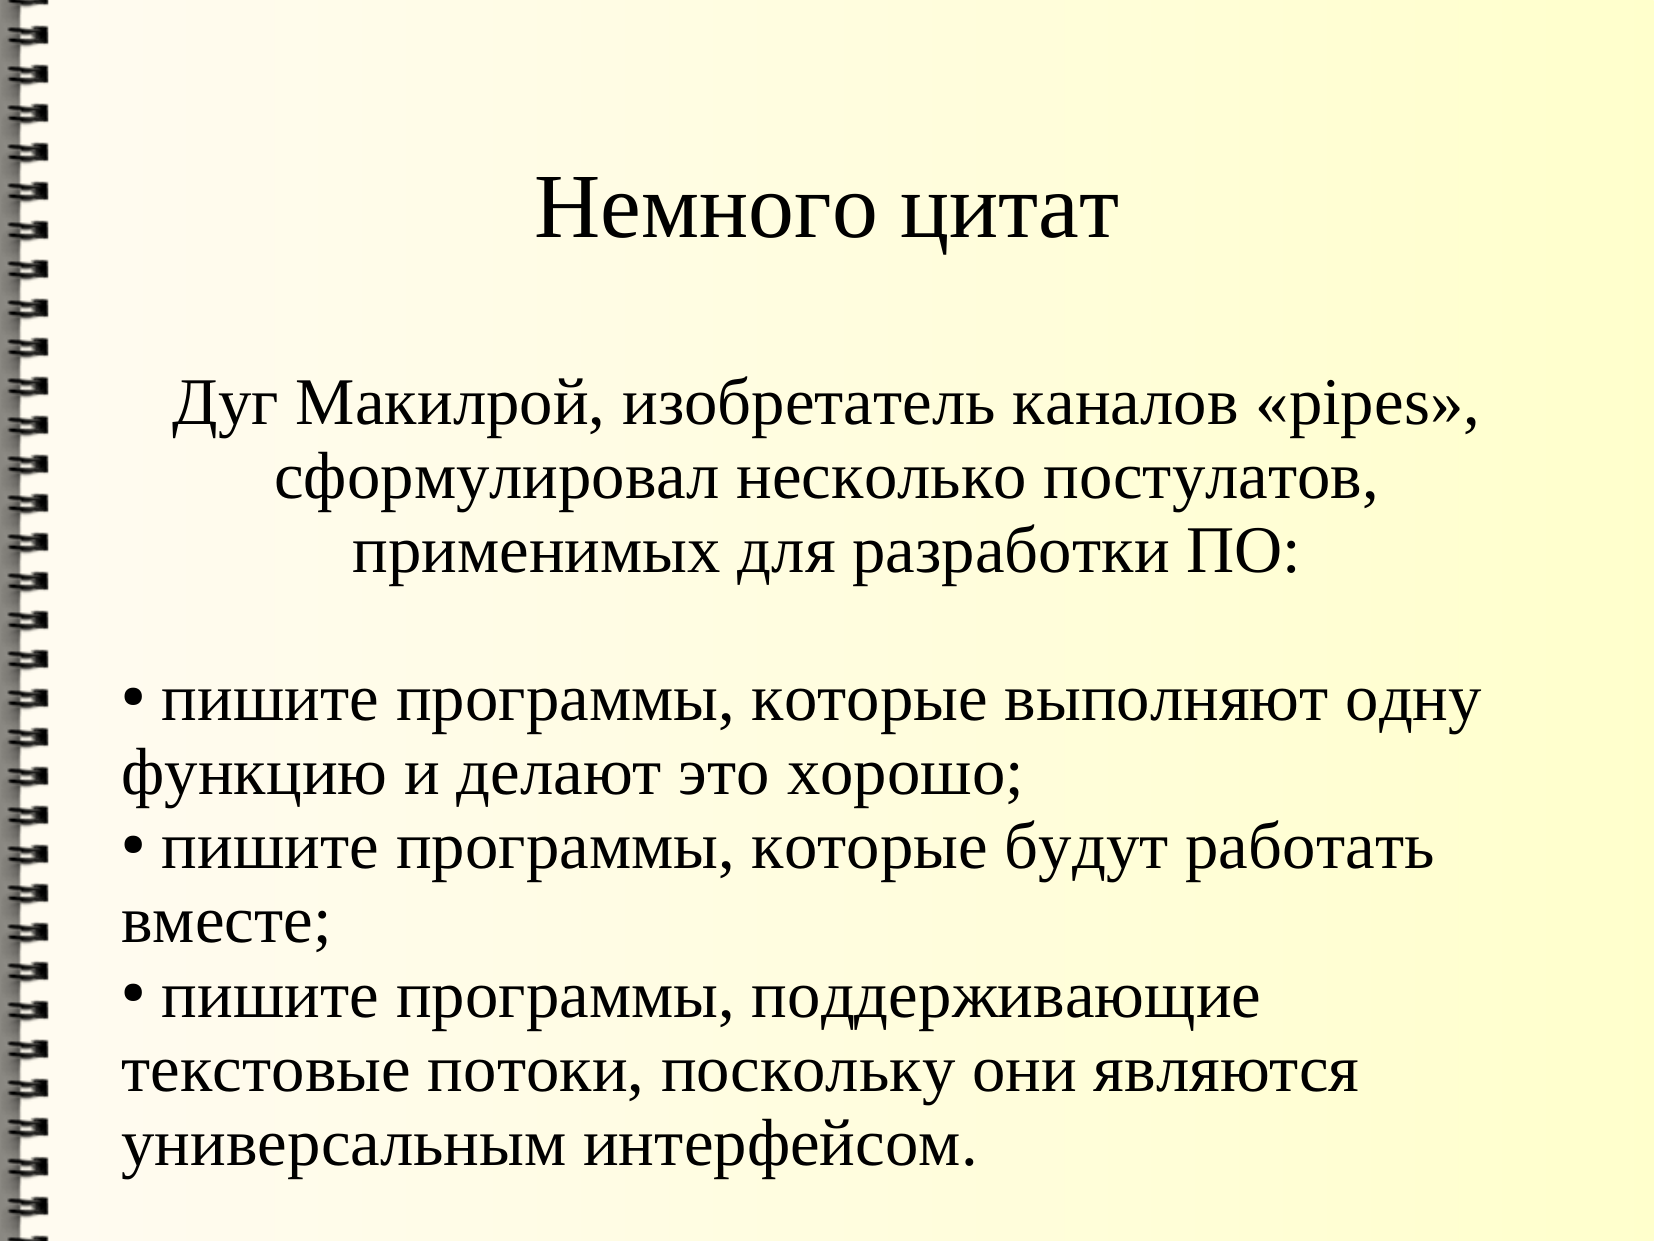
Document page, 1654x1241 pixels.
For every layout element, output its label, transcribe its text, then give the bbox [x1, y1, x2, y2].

title Немного цитат [121, 102, 1534, 311]
picture [0, 0, 1654, 1241]
subtitle Дуг Макилрой, изобретатель каналов «pipes», сформулировал несколько постулатов, применимых для разработки ПО: пишите программы, которые выполняют одну функцию и делают это хорошо; пишите программы, которые будут работать вместе; пишите программы, поддерживающие текстовые потоки, поскольку они являются универсальным интерфейсом. [121, 344, 1534, 1200]
